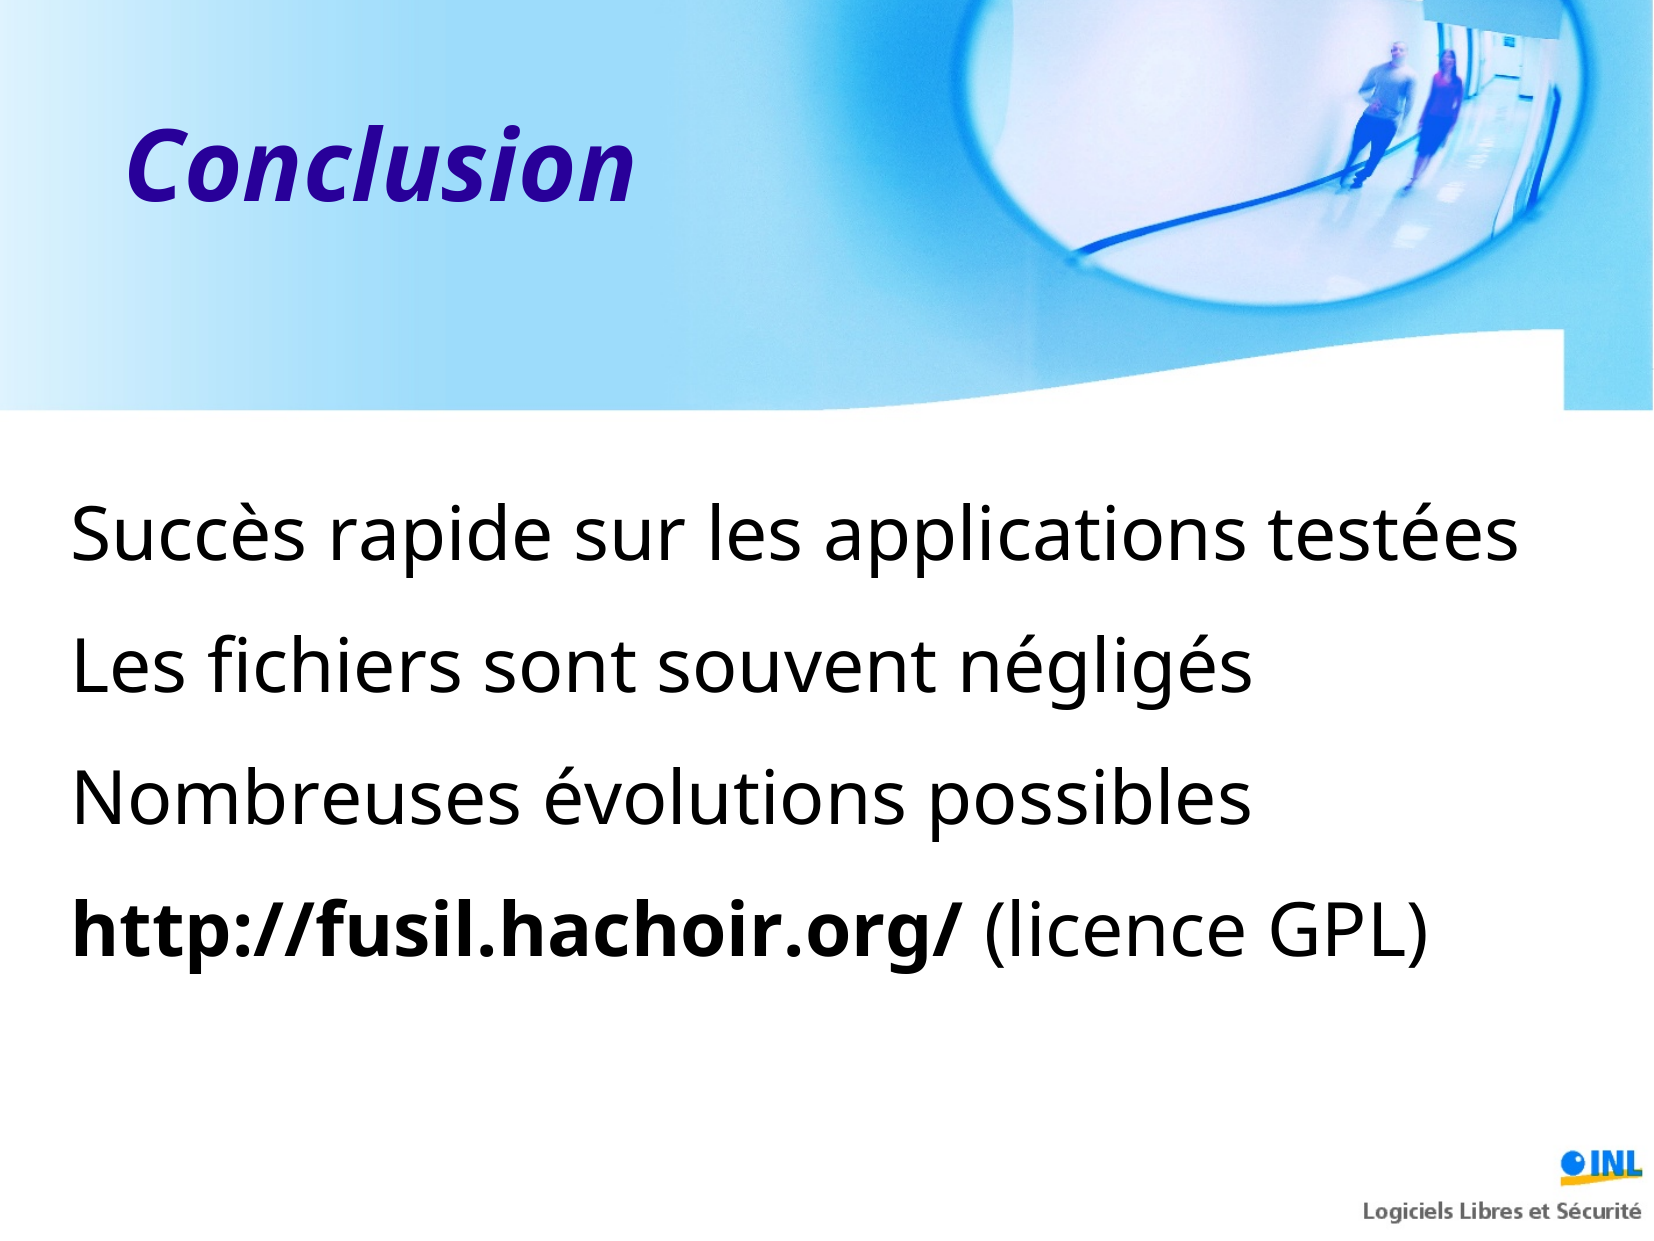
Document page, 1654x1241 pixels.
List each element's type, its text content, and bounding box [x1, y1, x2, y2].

list Succès rapide sur les applications testées Les fichiers sont souvent négligés Nombreuses évolutions possibles http://fusil.hachoir.org/ (licence GPL) [52, 480, 1614, 1212]
title Conclusion [123, 58, 1536, 266]
picture [0, 0, 1654, 1241]
